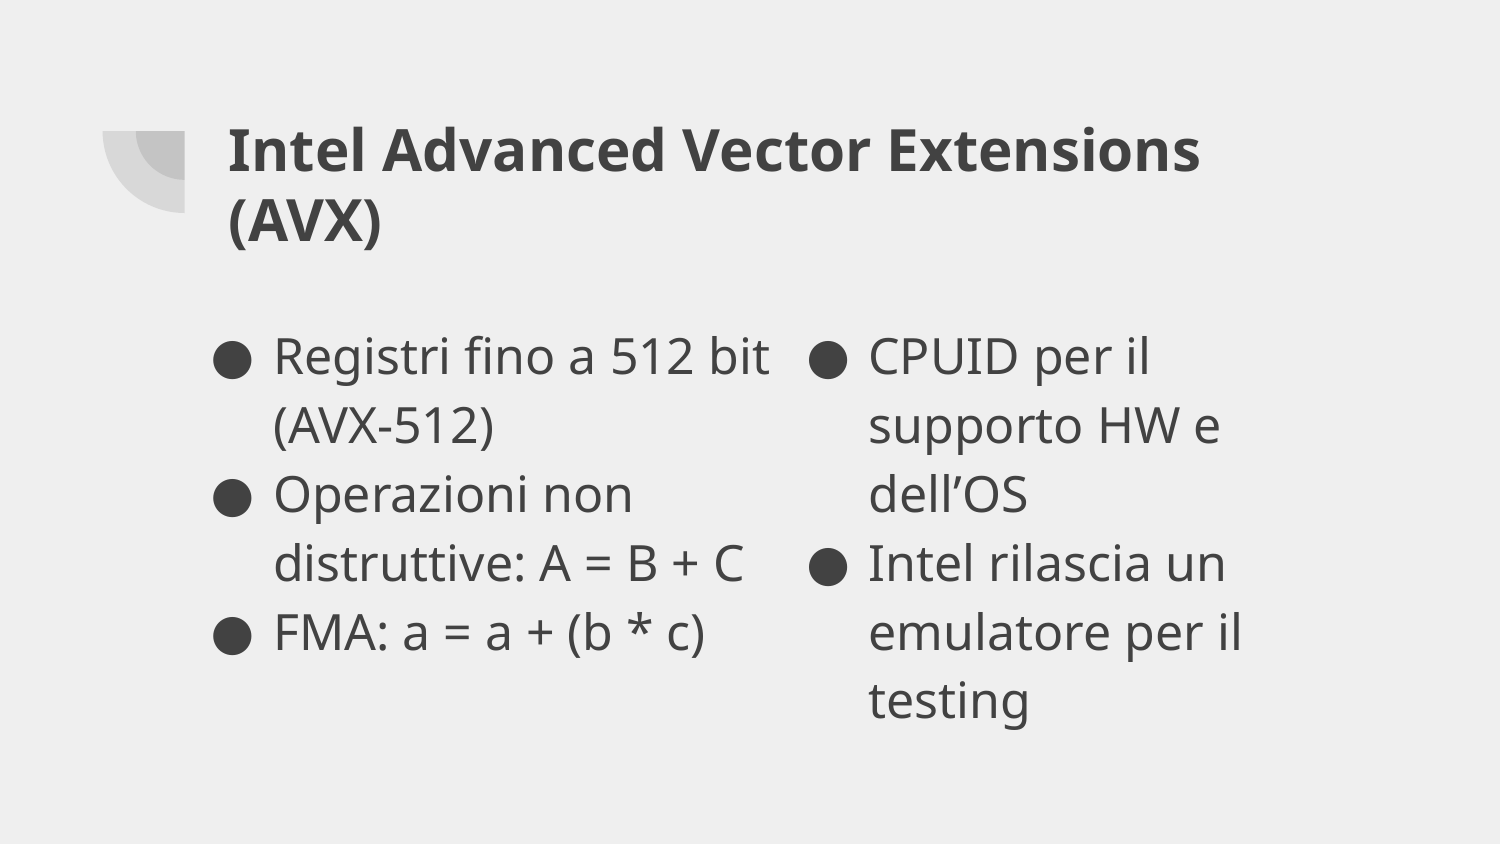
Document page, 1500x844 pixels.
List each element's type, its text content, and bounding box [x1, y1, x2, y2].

title Intel Advanced Vector Extensions (AVX) [213, 98, 1368, 263]
list Registri fino a 512 bit (AVX-512) Operazioni non distruttive: A = B + C FMA: a = a + (b * c) [183, 300, 778, 718]
list CPUID per il supporto HW e dell’OS Intel rilascia un emulatore per il testing [778, 300, 1380, 718]
